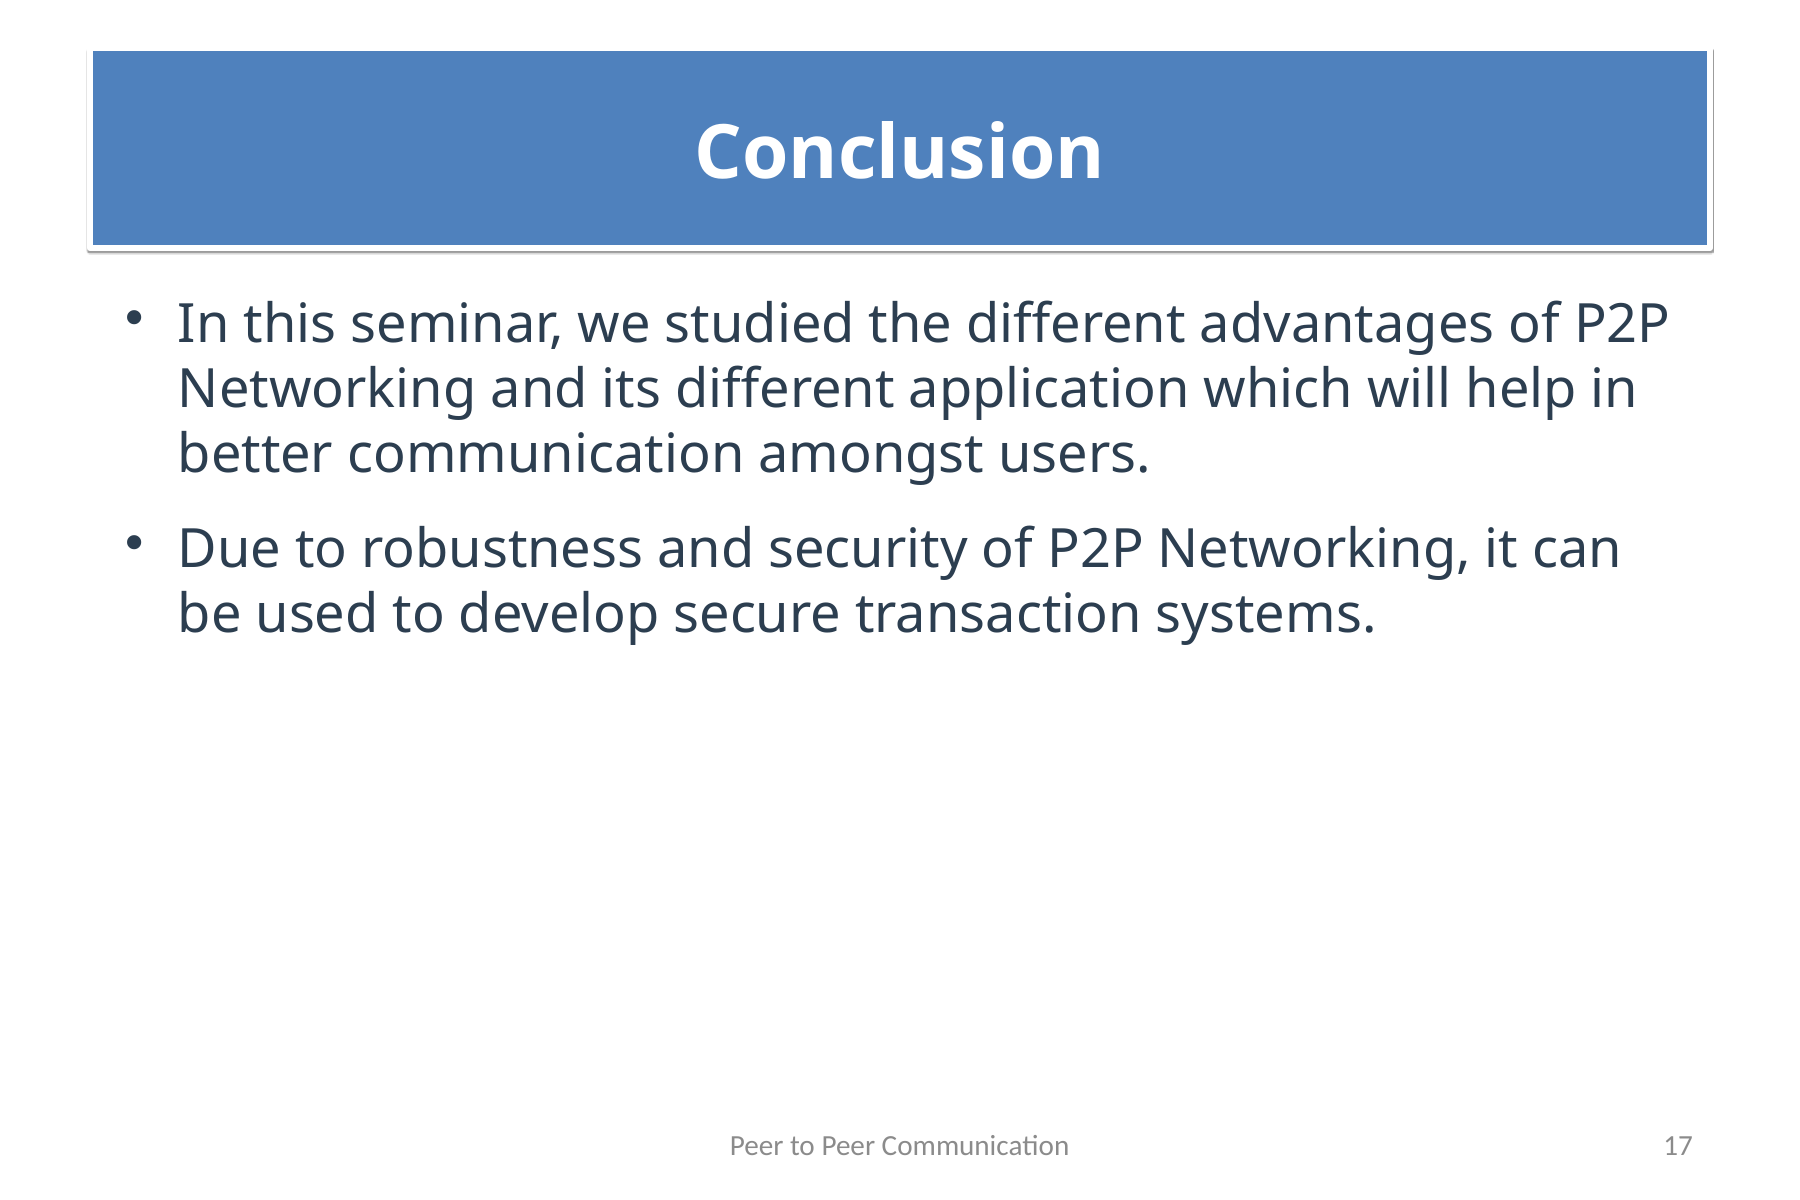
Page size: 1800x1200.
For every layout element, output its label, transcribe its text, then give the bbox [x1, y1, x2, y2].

list In this seminar, we studied the different advantages of P2P Networking and its different application which will help in better communication amongst users. Due to robustness and security of P2P Networking, it can be used to develop secure transaction systems. [90, 279, 1710, 1072]
footer Peer to Peer Communication [615, 1112, 1185, 1177]
title Conclusion [90, 48, 1710, 249]
slide_number 17 [1290, 1112, 1710, 1177]
